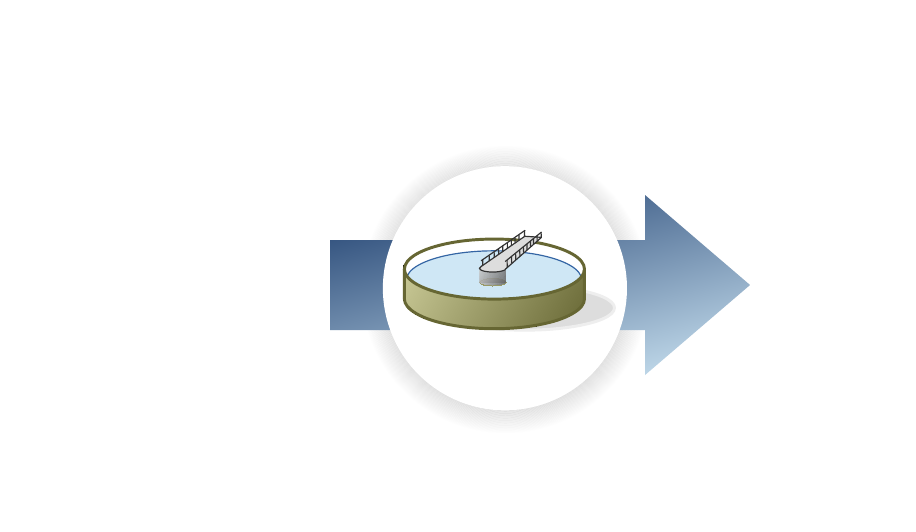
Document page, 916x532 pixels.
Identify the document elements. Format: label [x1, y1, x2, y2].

text_box [330, 144, 751, 436]
